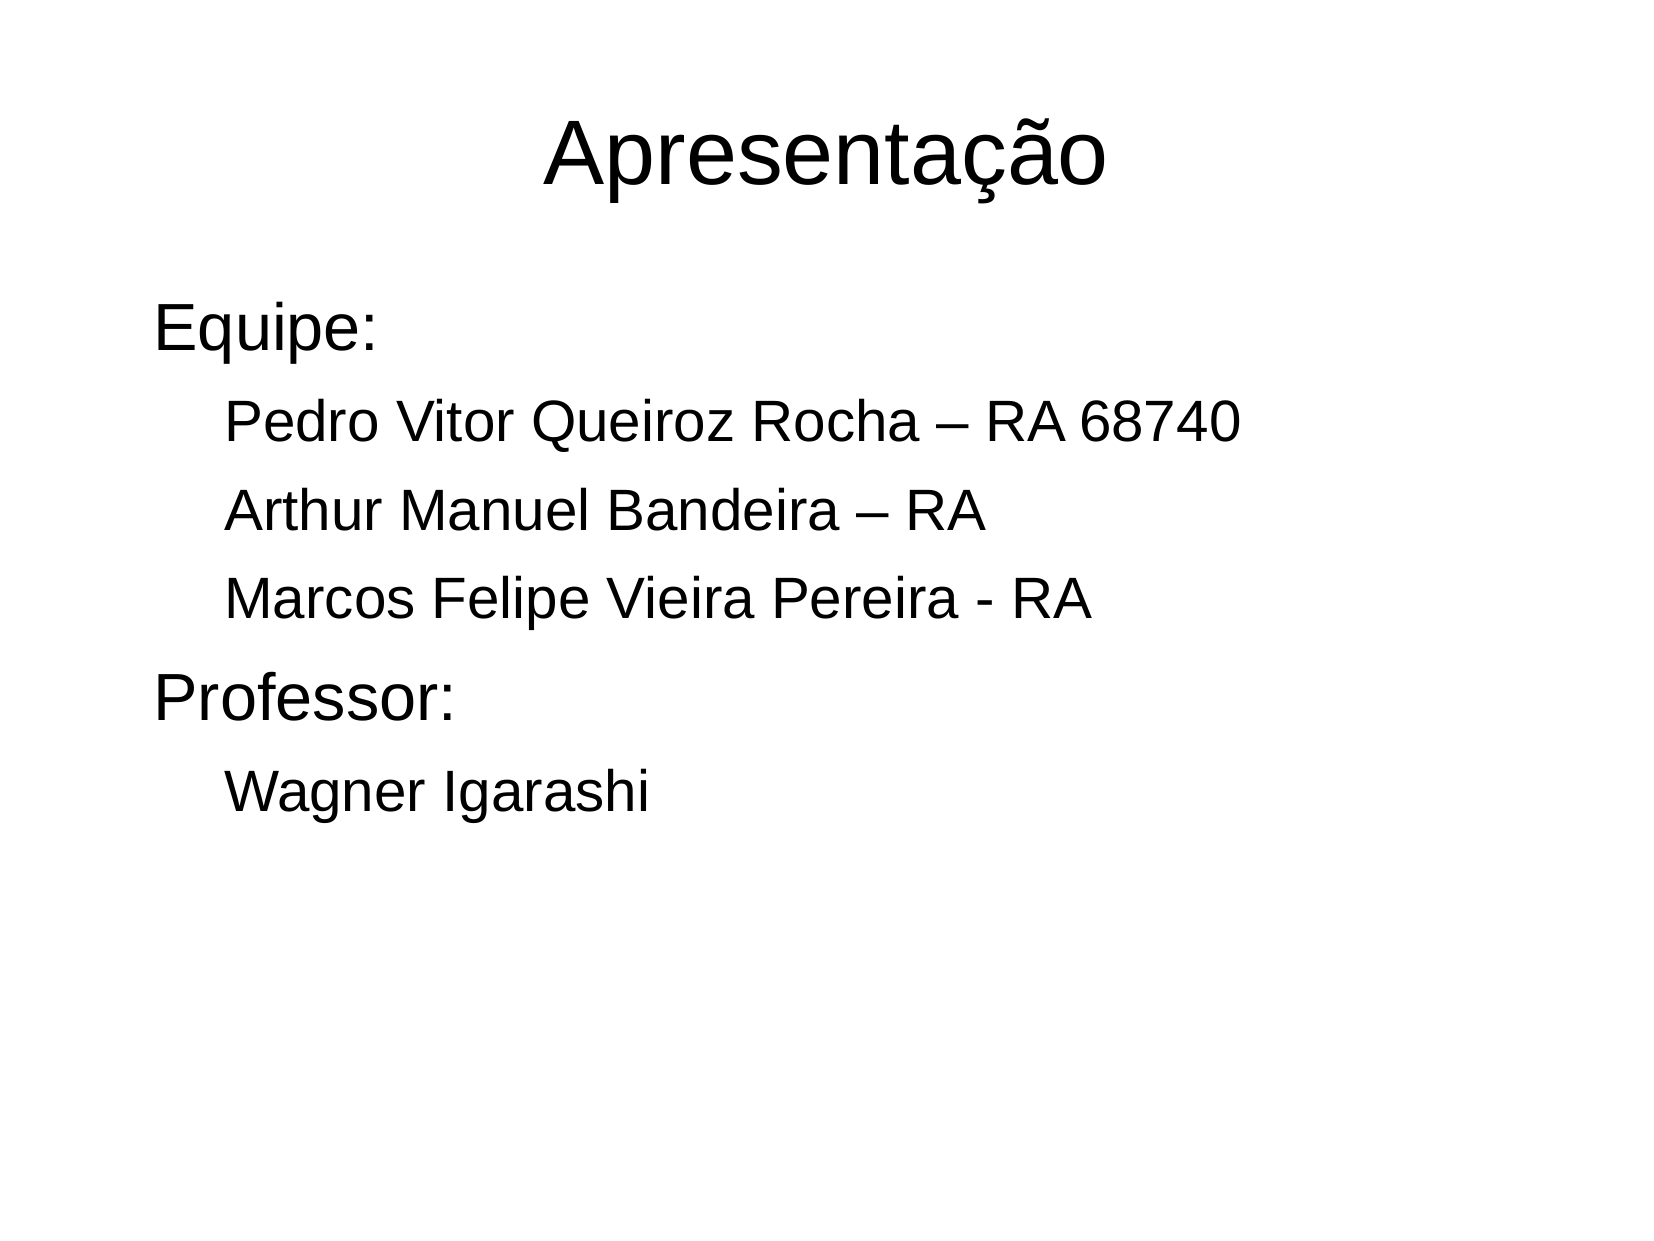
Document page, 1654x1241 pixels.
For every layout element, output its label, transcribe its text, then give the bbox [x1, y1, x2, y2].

title Apresentação [82, 49, 1571, 257]
list Equipe: Pedro Vitor Queiroz Rocha – RA 68740 Arthur Manuel Bandeira – RA Marcos Felipe Vieira Pereira - RA Professor: Wagner Igarashi [82, 290, 1571, 1010]
